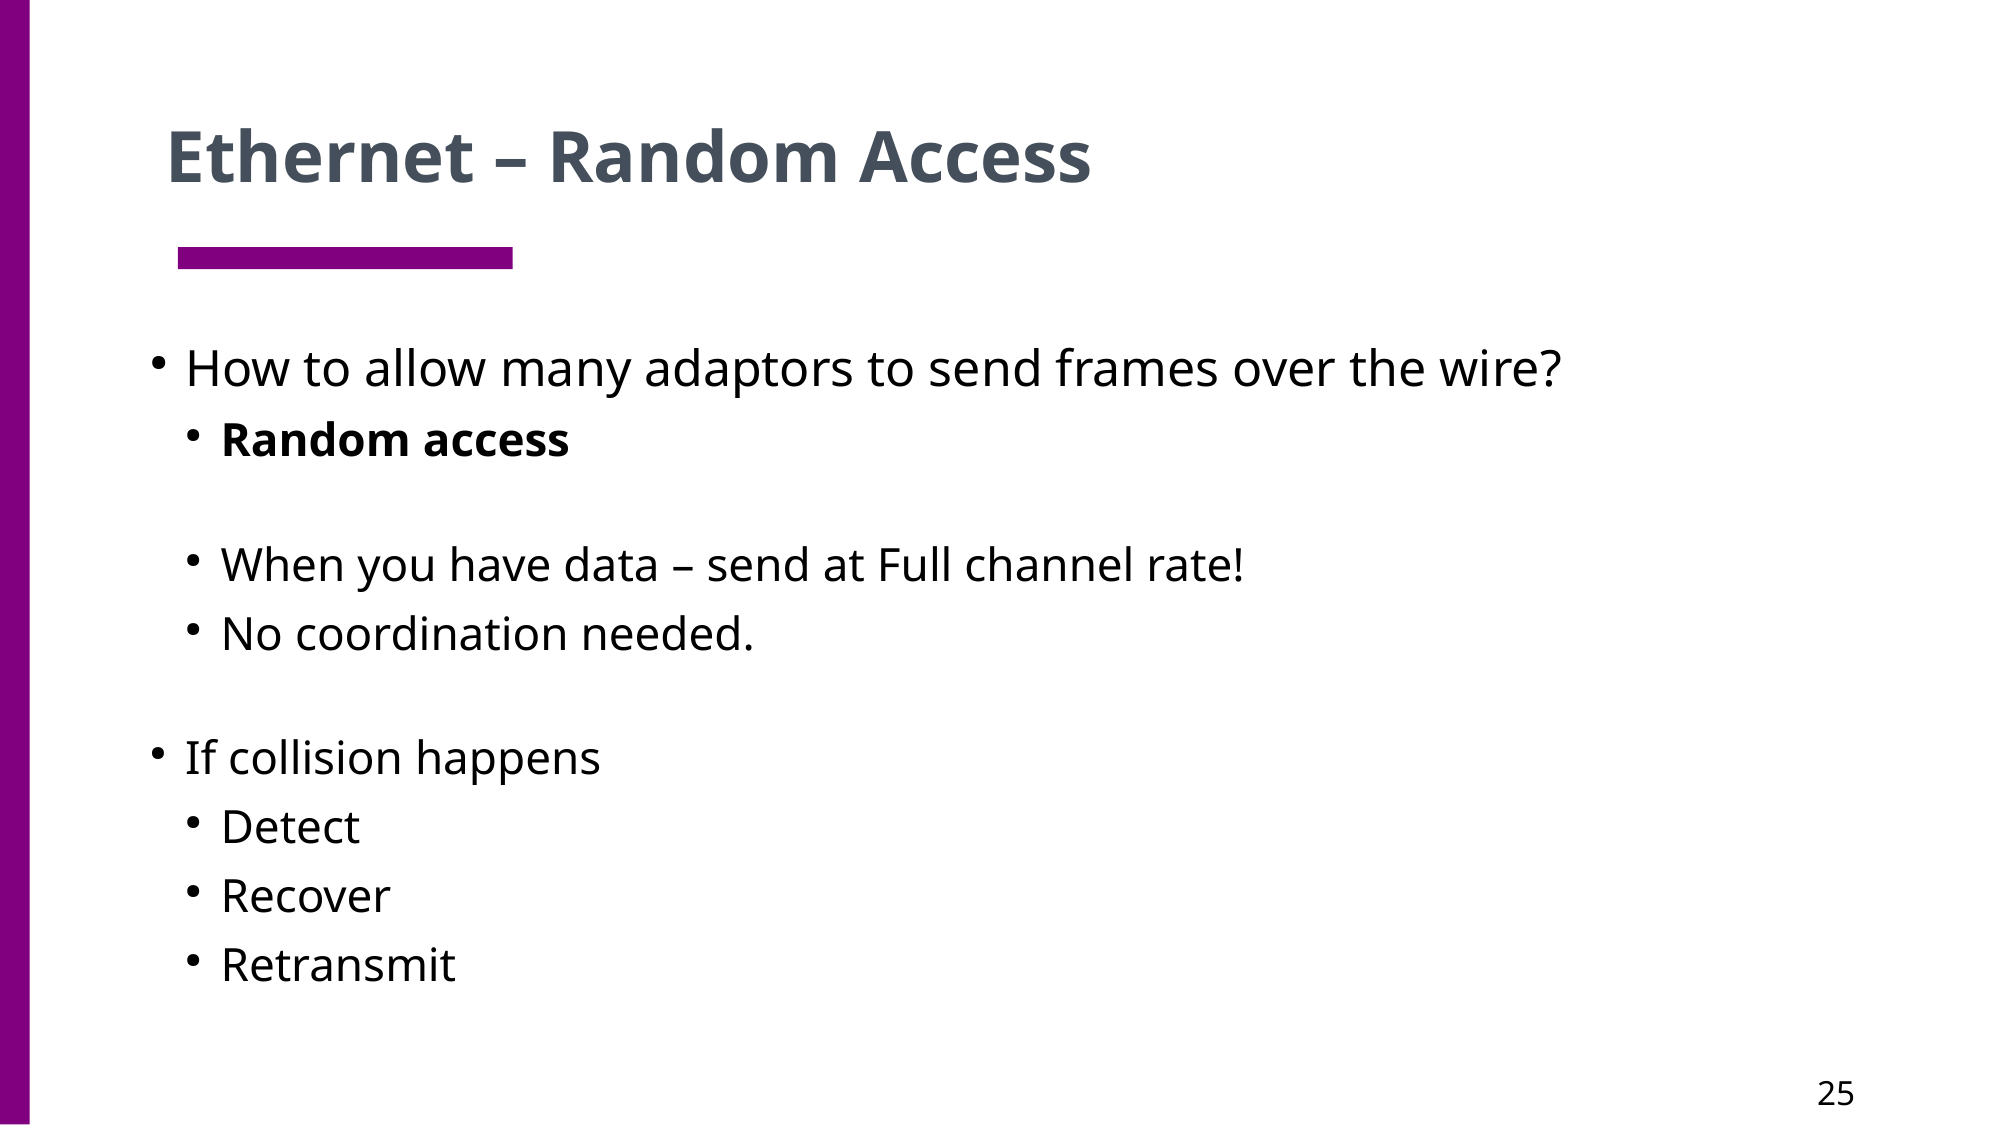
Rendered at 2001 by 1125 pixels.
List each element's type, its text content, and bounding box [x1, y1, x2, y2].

text_box How to allow many adaptors to send frames over the wire? Random access When you have data – send at Full channel rate! No coordination needed. If collision happens Detect Recover Retransmit [135, 329, 2000, 939]
text_box Ethernet – Random Access [151, 0, 1849, 212]
